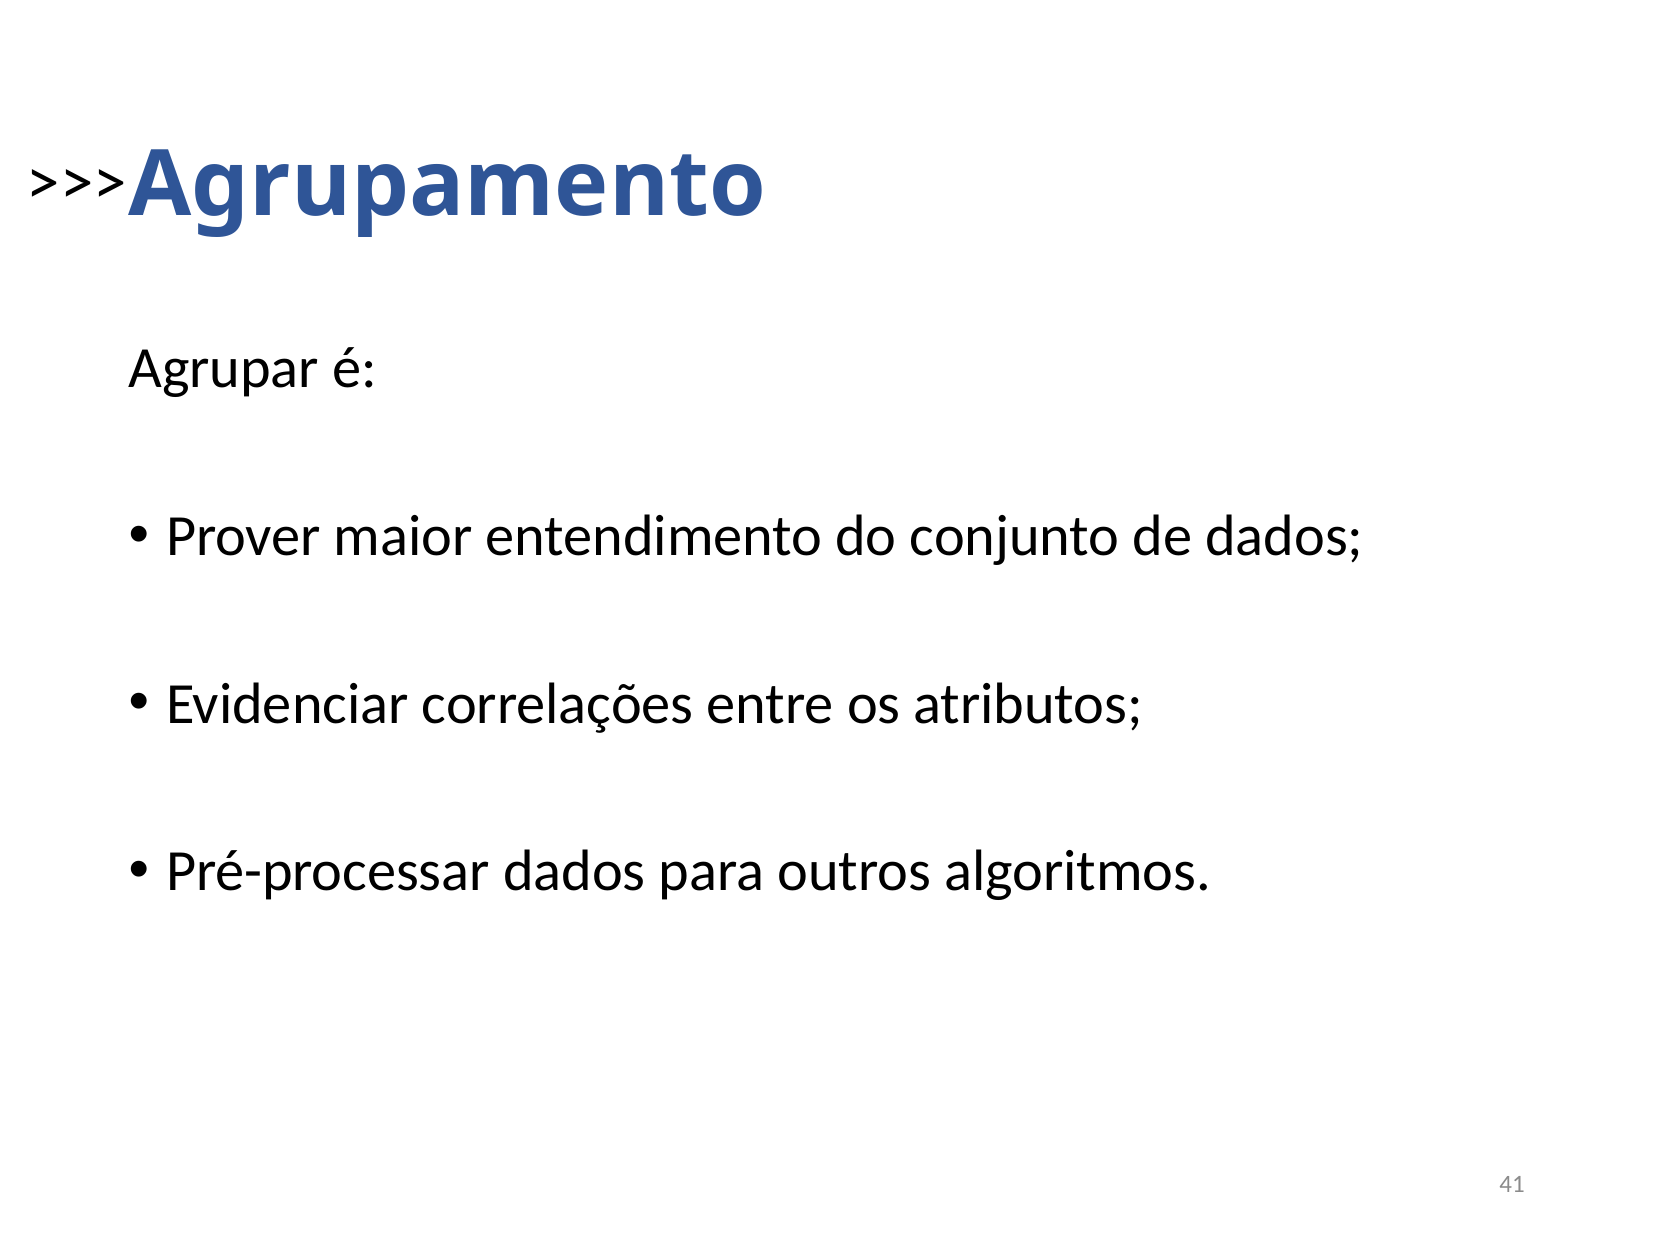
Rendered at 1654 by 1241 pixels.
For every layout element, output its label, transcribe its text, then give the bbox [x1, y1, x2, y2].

slide_number 18 [1167, 1149, 1540, 1216]
title Agrupamento [113, 65, 1540, 306]
list Agrupar é: Prover maior entendimento do conjunto de dados; Evidenciar correlações entre os atributos; Pré-processar dados para outros algoritmos. [113, 330, 1540, 1117]
